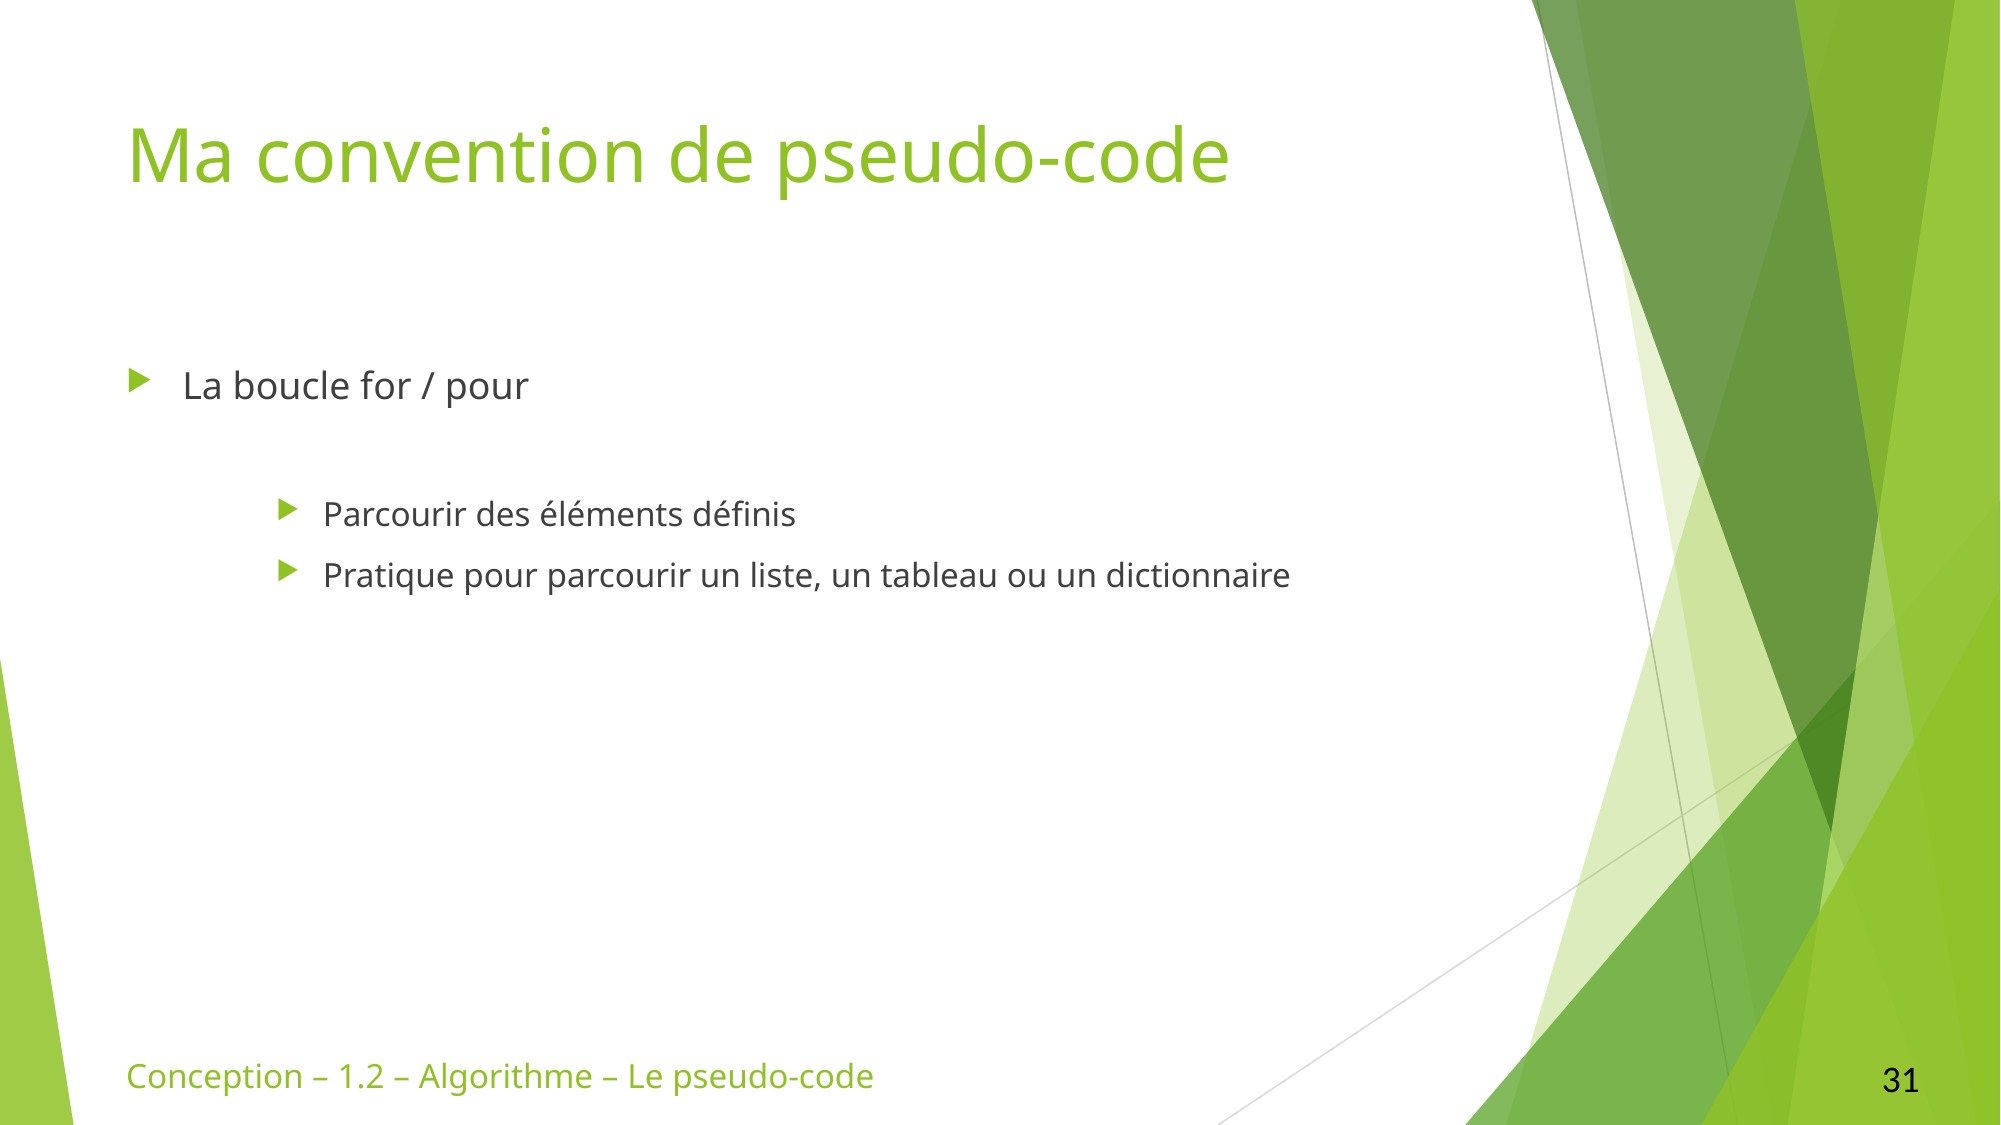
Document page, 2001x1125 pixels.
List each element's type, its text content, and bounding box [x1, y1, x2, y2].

list La boucle for / pour Parcourir des éléments définis Pratique pour parcourir un liste, un tableau ou un dictionnaire [111, 354, 1522, 992]
text_box [1866, 1047, 1979, 1108]
text_box Conception – 1.2 – Algorithme – Le pseudo-code [111, 1047, 1094, 1109]
title Ma convention de pseudo-code [111, 99, 1522, 317]
